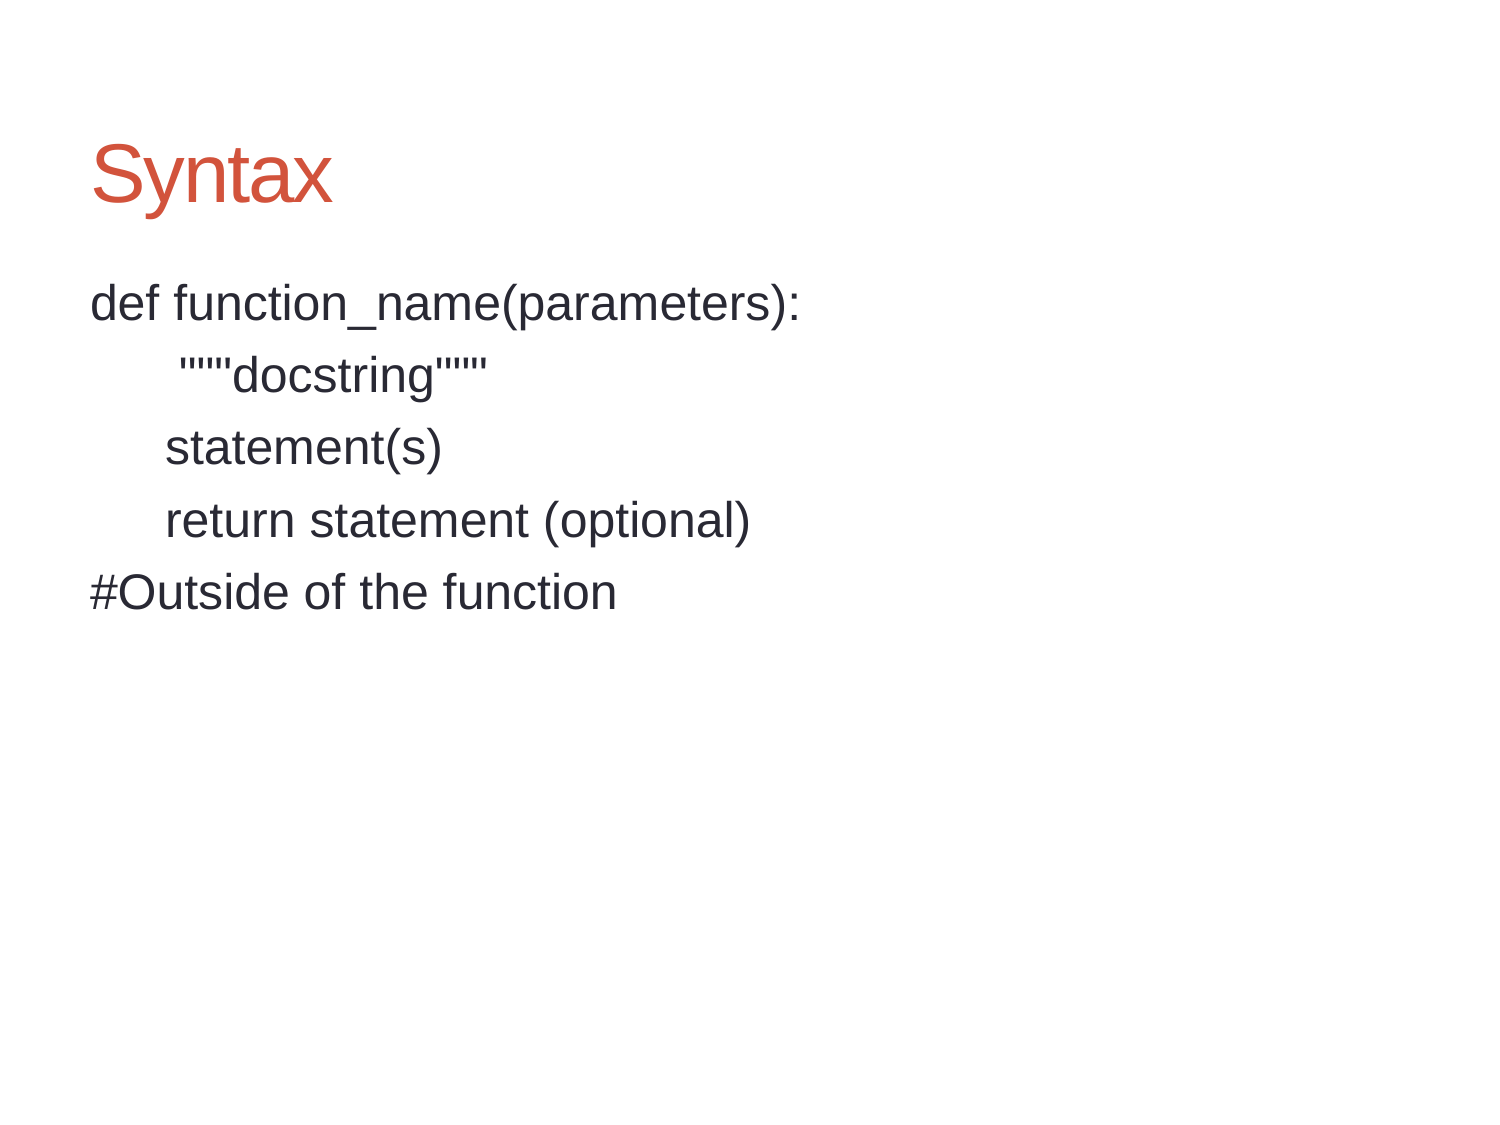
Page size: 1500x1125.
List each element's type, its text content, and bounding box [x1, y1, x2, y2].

list def function_name(parameters): """docstring""" statement(s) return statement (optional) #Outside of the function [75, 262, 1426, 1063]
title Syntax [75, 87, 1426, 251]
